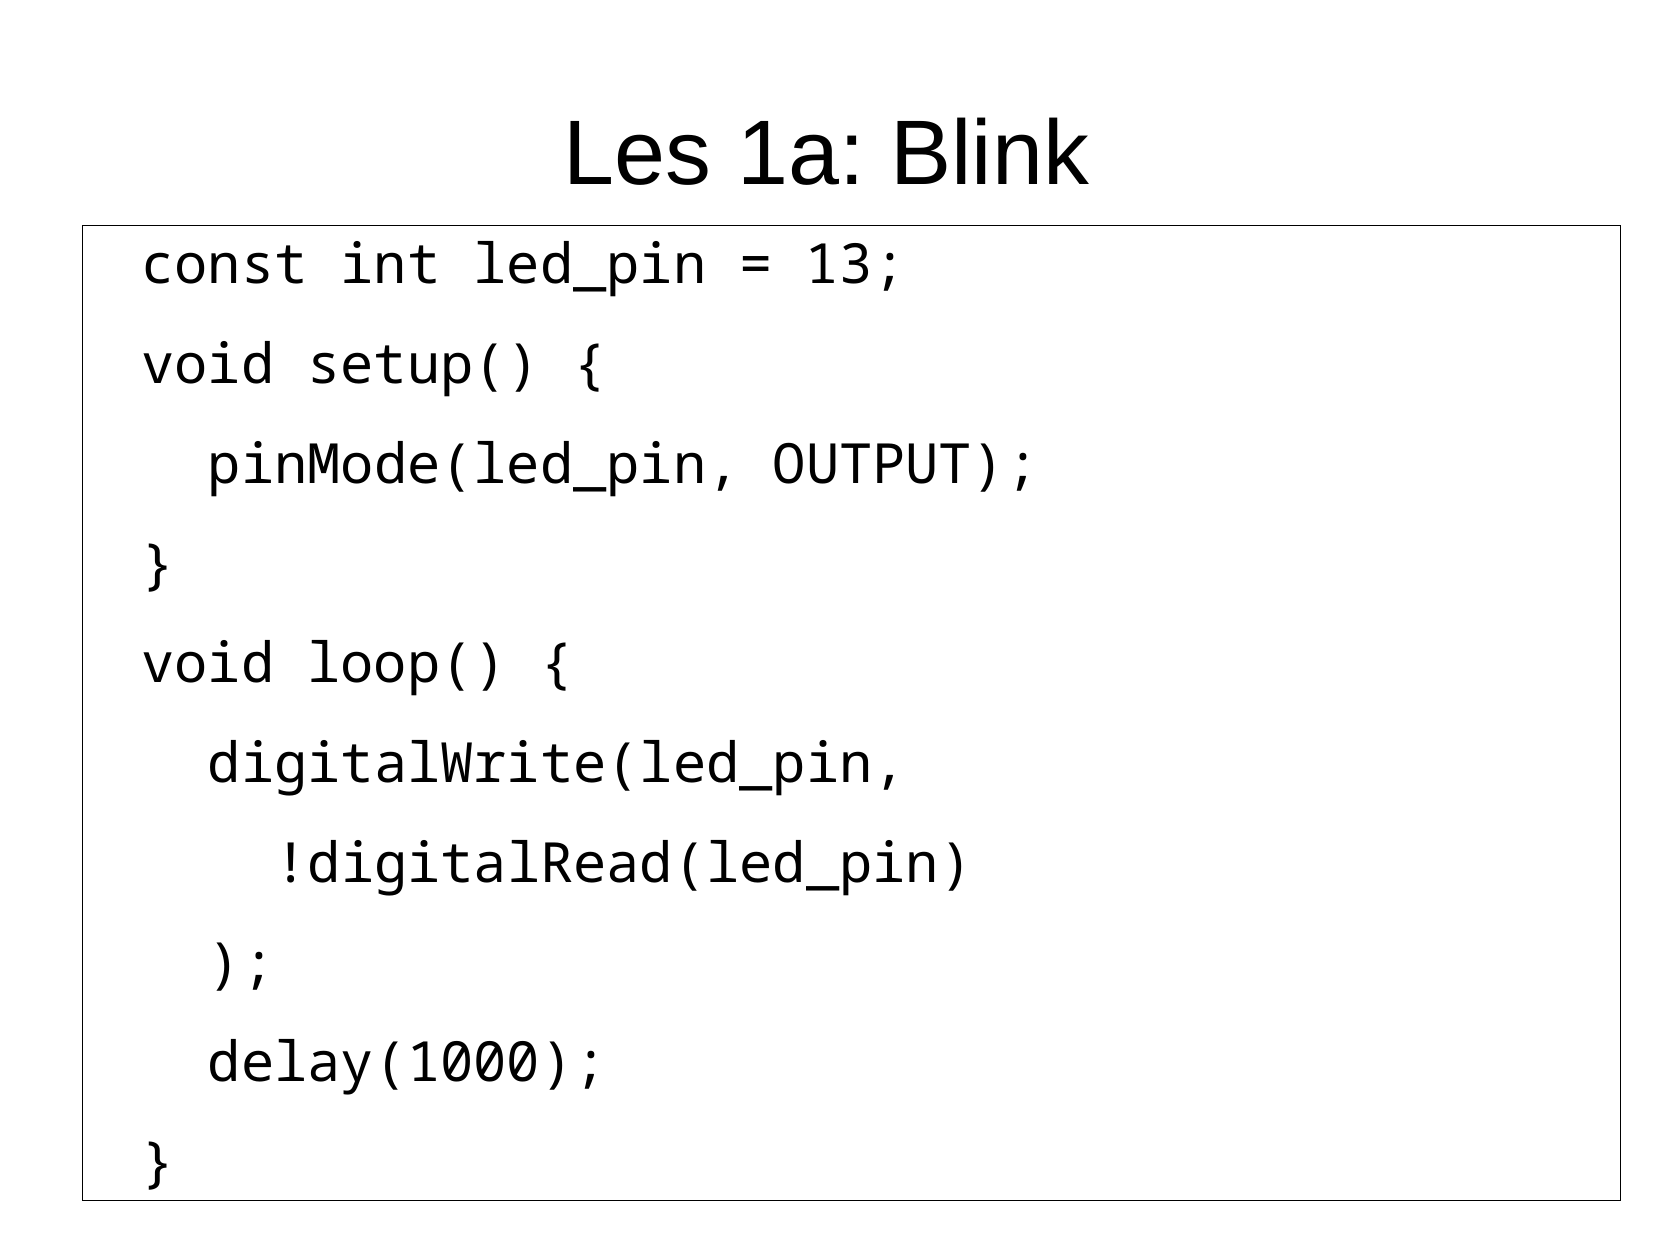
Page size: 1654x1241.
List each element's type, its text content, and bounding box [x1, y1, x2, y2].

list const int led_pin = 13; void setup() { pinMode(led_pin, OUTPUT); } void loop() { digitalWrite(led_pin, !digitalRead(led_pin) ); delay(1000); } [82, 225, 1621, 1201]
title Les 1a: Blink [82, 49, 1571, 225]
